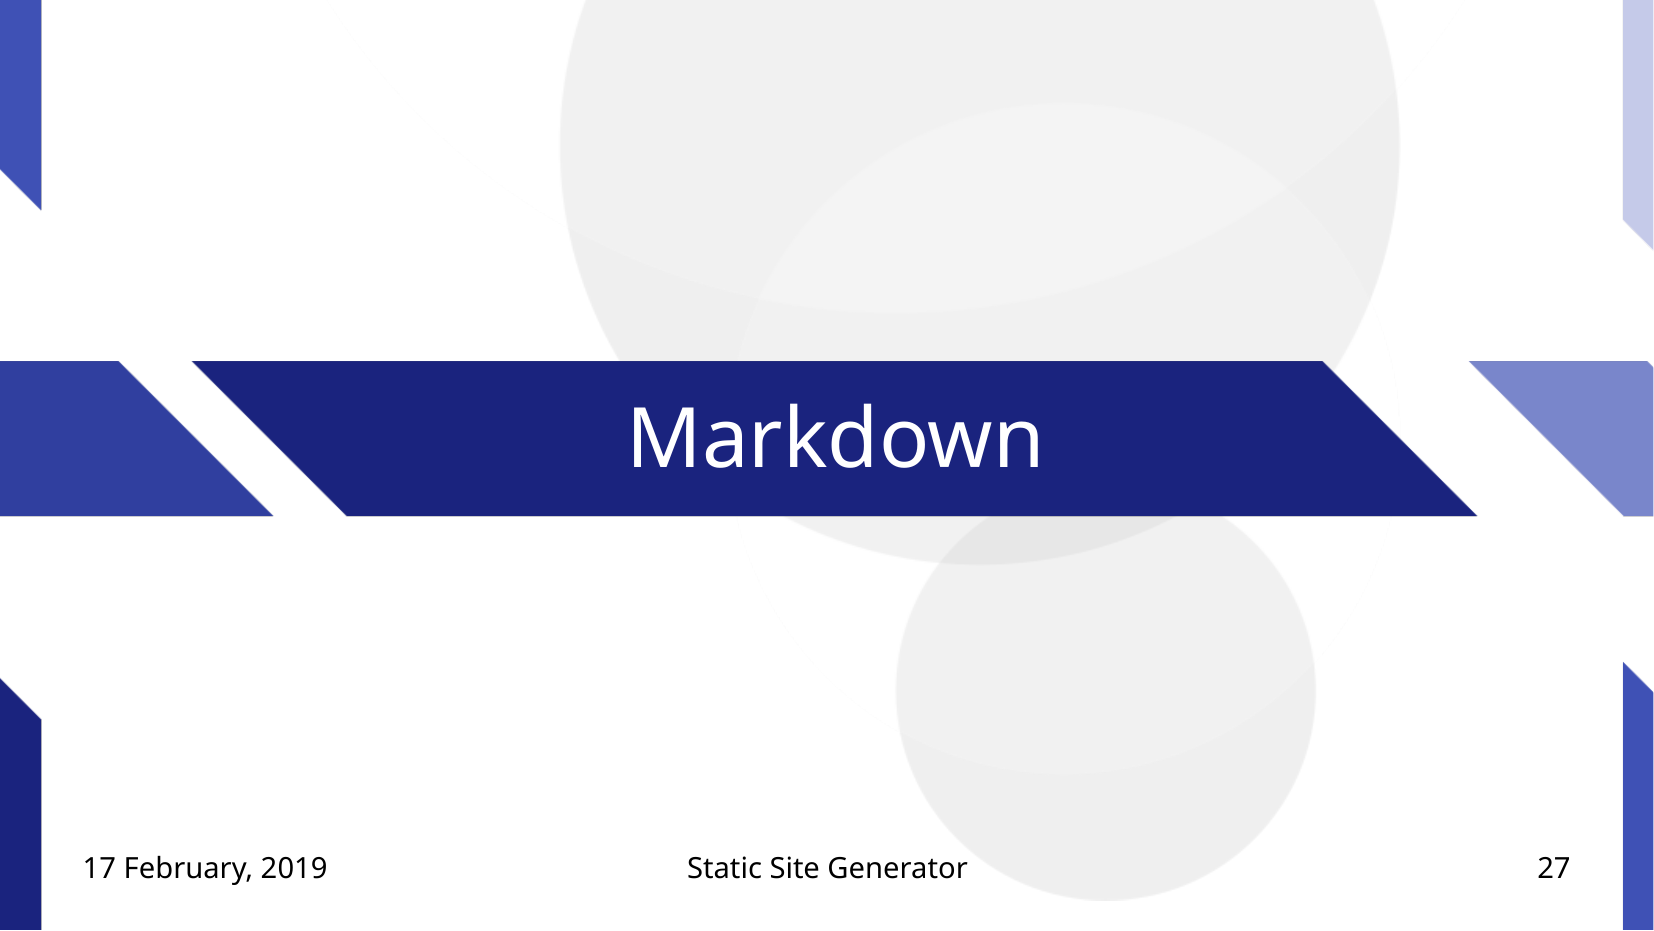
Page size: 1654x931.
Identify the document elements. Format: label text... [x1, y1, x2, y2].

title Markdown [82, 360, 1568, 511]
picture [0, 0, 1654, 930]
